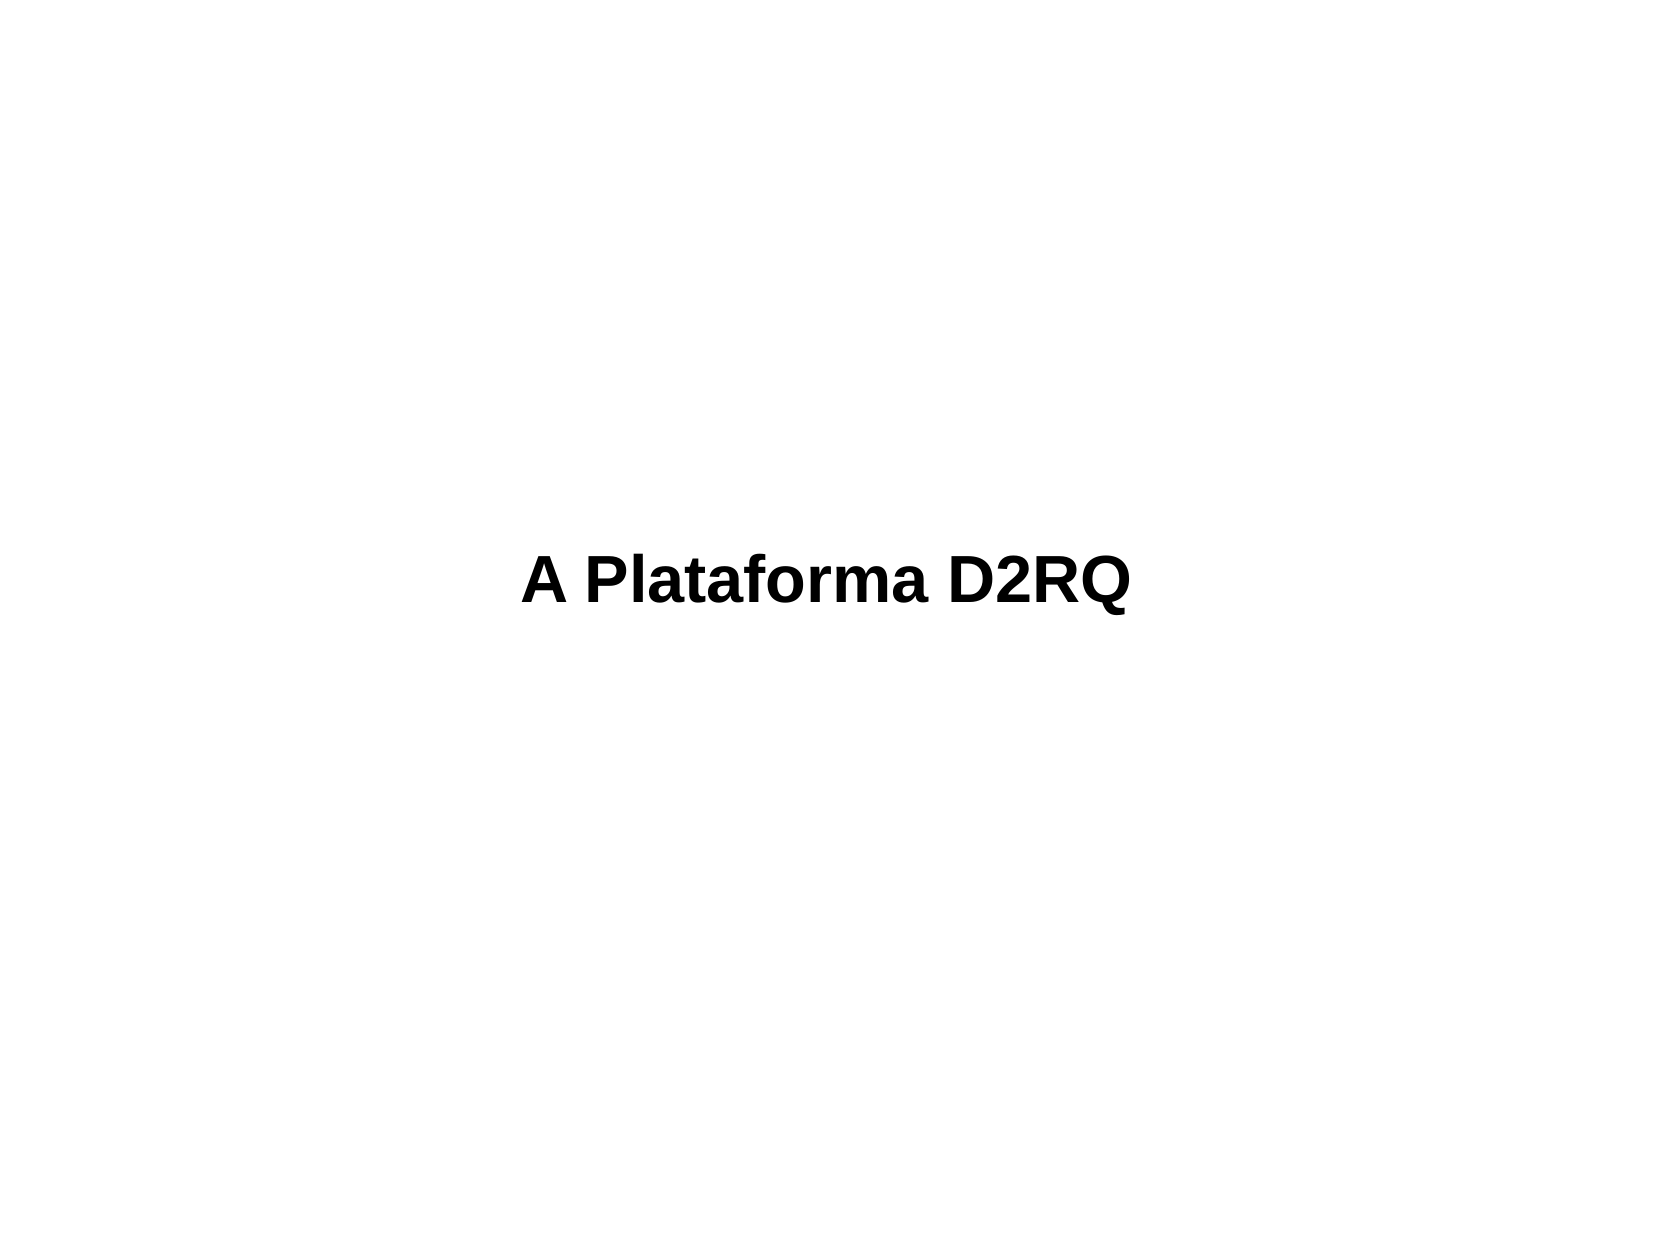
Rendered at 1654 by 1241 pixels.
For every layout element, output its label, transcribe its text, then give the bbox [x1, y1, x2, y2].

subtitle A Plataforma D2RQ [82, 56, 1571, 1102]
